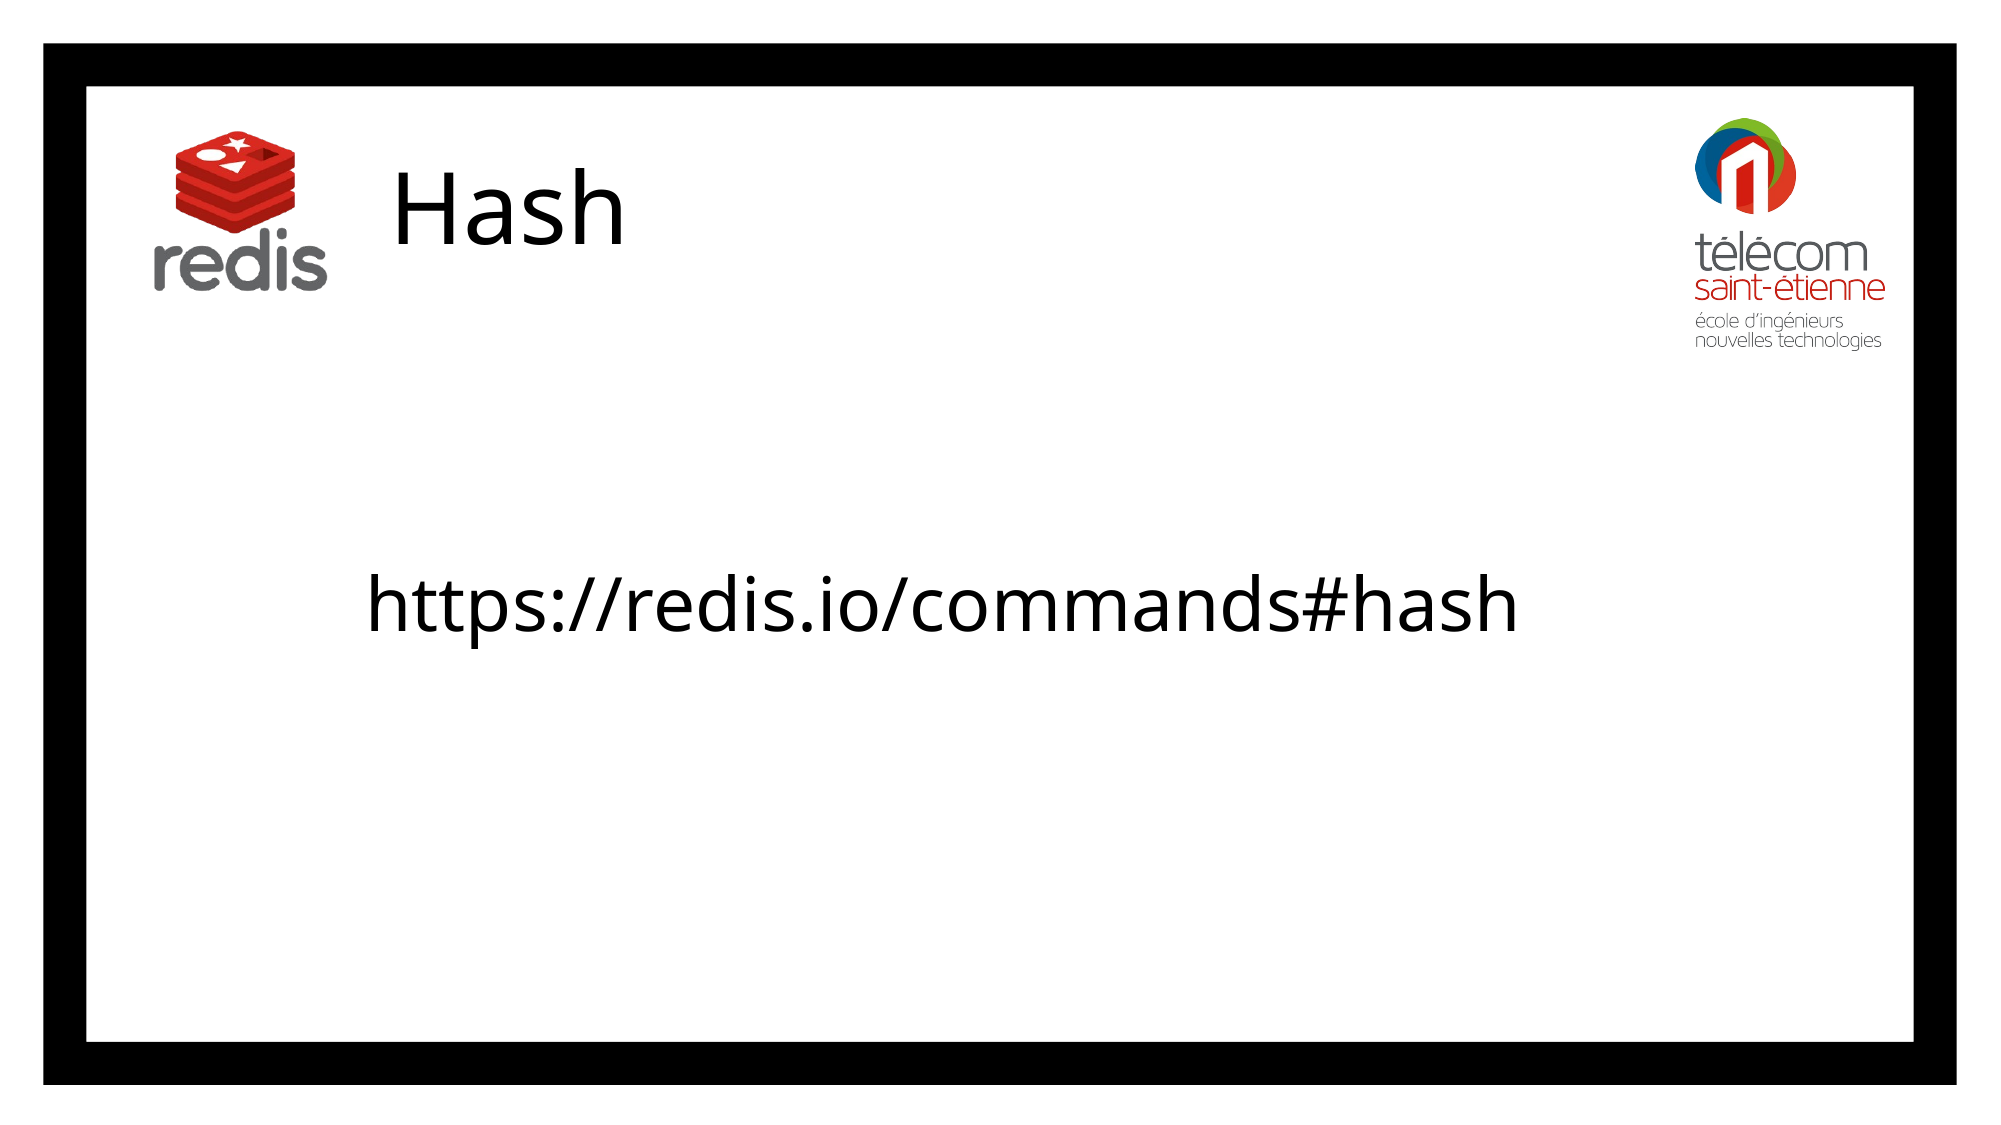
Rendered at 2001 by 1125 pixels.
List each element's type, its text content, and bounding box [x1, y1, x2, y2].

text_box https://redis.io/commands#hash [351, 549, 1537, 654]
title Hash [369, 138, 1849, 304]
picture [129, 116, 351, 304]
picture [1695, 118, 1885, 351]
picture [1715, 134, 1730, 138]
